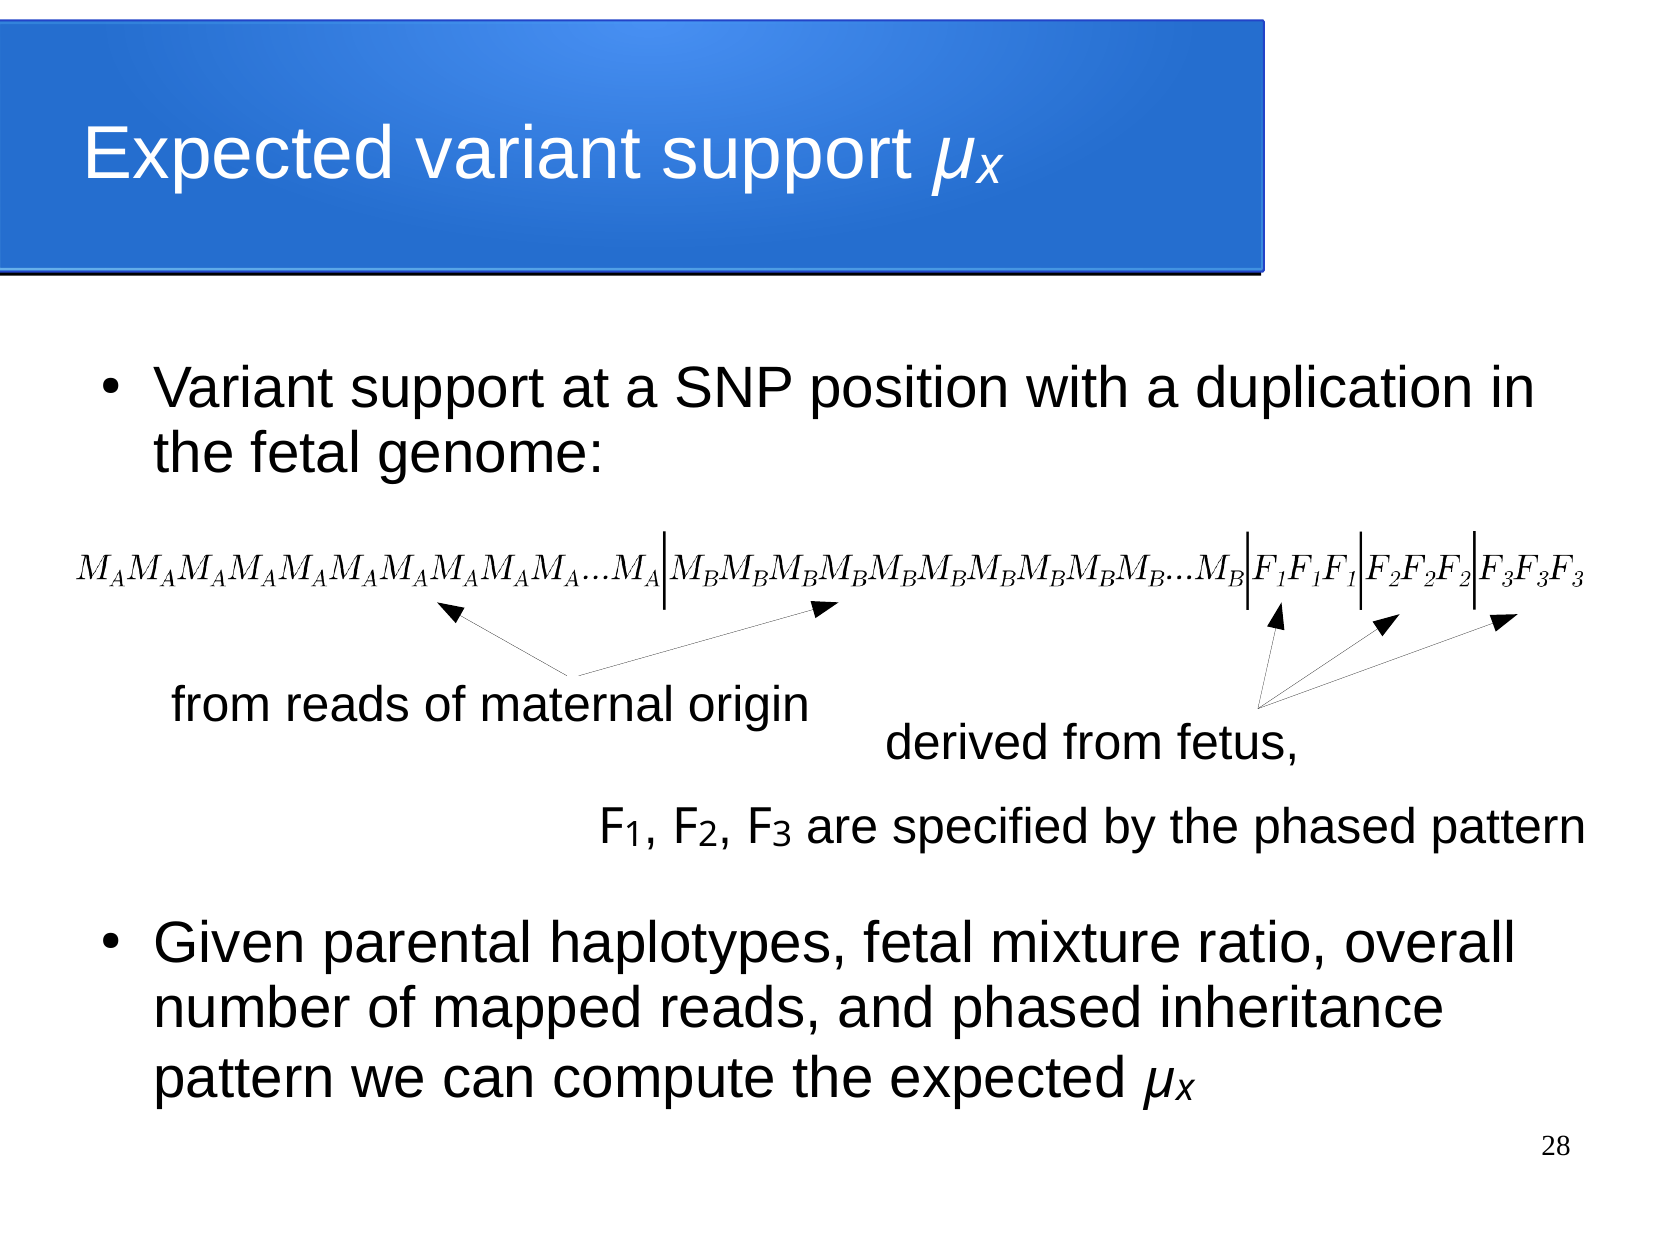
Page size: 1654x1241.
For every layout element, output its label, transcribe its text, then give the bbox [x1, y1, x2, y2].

text_box derived from fetus, F1, F2, F3 are specified by the phased pattern [549, 714, 1636, 869]
text_box from reads of maternal origin [171, 675, 827, 756]
title Expected variant support µx [82, 47, 1235, 253]
list Given parental haplotypes, fetal mixture ratio, overall number of mapped reads, and phased inheritance pattern we can compute the expected µx [82, 909, 1571, 1134]
picture [76, 531, 1583, 611]
text_box Variant support at a SNP position with a duplication in the fetal genome: [82, 354, 1560, 508]
